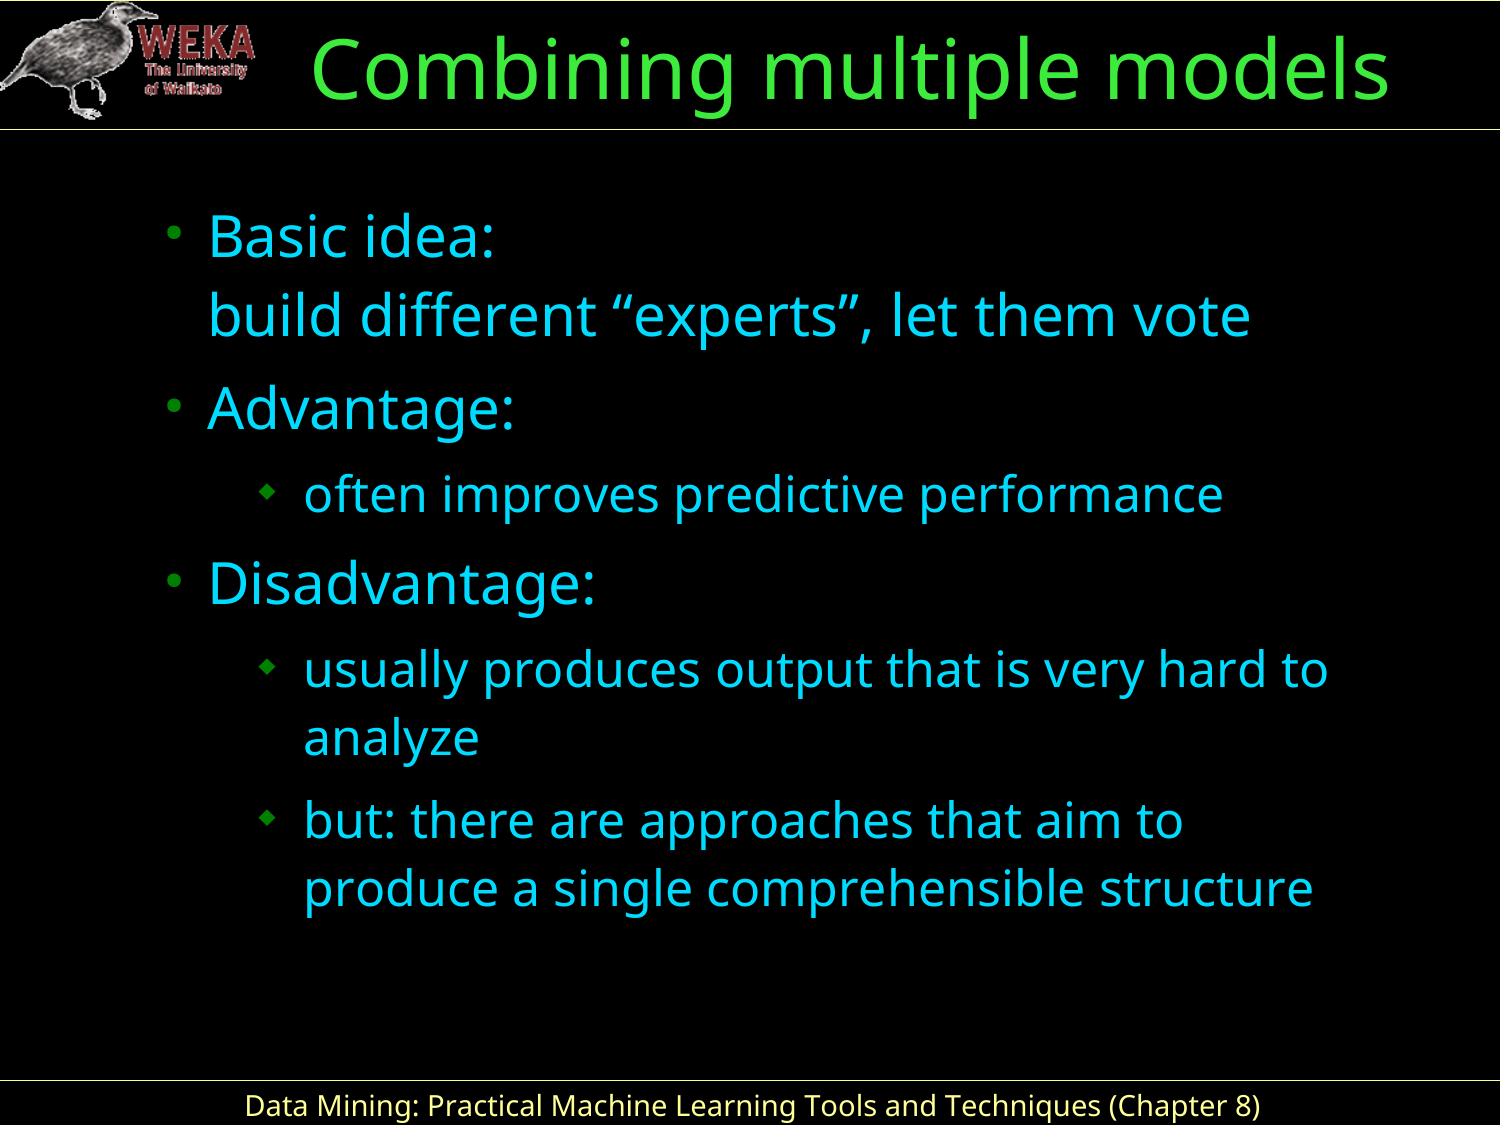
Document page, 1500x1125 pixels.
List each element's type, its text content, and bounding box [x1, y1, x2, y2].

text_box Basic idea: build different “experts”, let them vote Advantage: often improves predictive performance Disadvantage: usually produces output that is very hard to analyze but: there are approaches that aim to produce a single comprehensible structure [149, 187, 1388, 863]
picture [0, 1, 266, 129]
title Combining multiple models [295, 0, 1500, 148]
